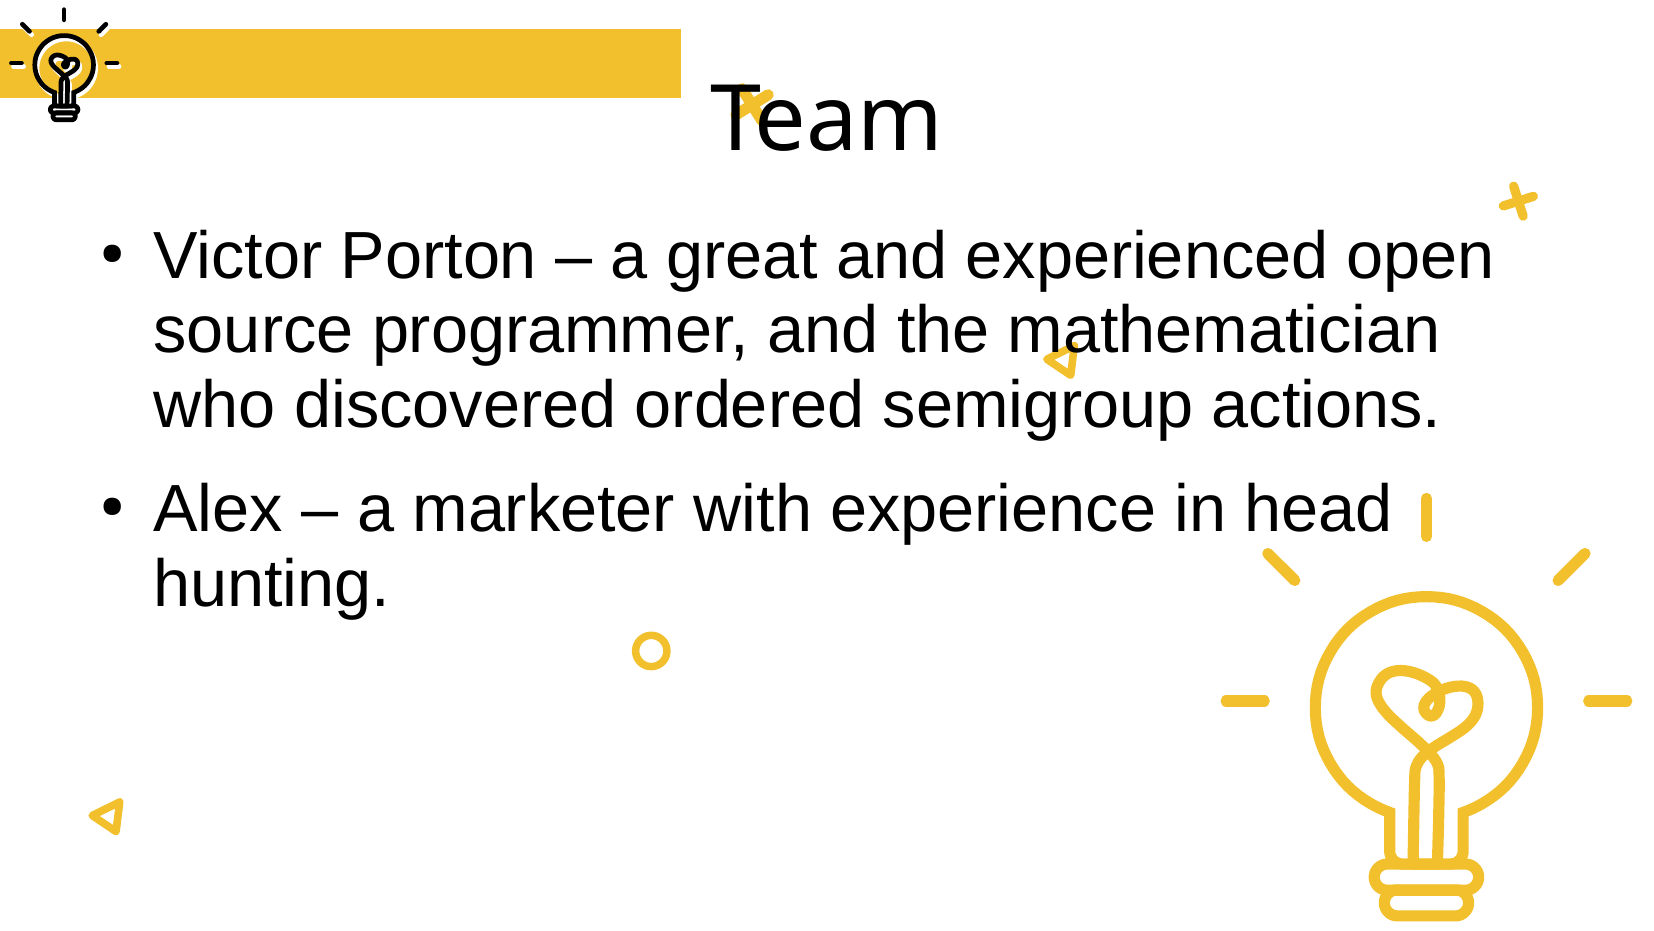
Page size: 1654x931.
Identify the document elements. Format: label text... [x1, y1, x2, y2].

title Team [82, 37, 1571, 193]
list Victor Porton – a great and experienced open source programmer, and the mathematician who discovered ordered semigroup actions. Alex – a marketer with experience in head hunting. [82, 217, 1571, 758]
